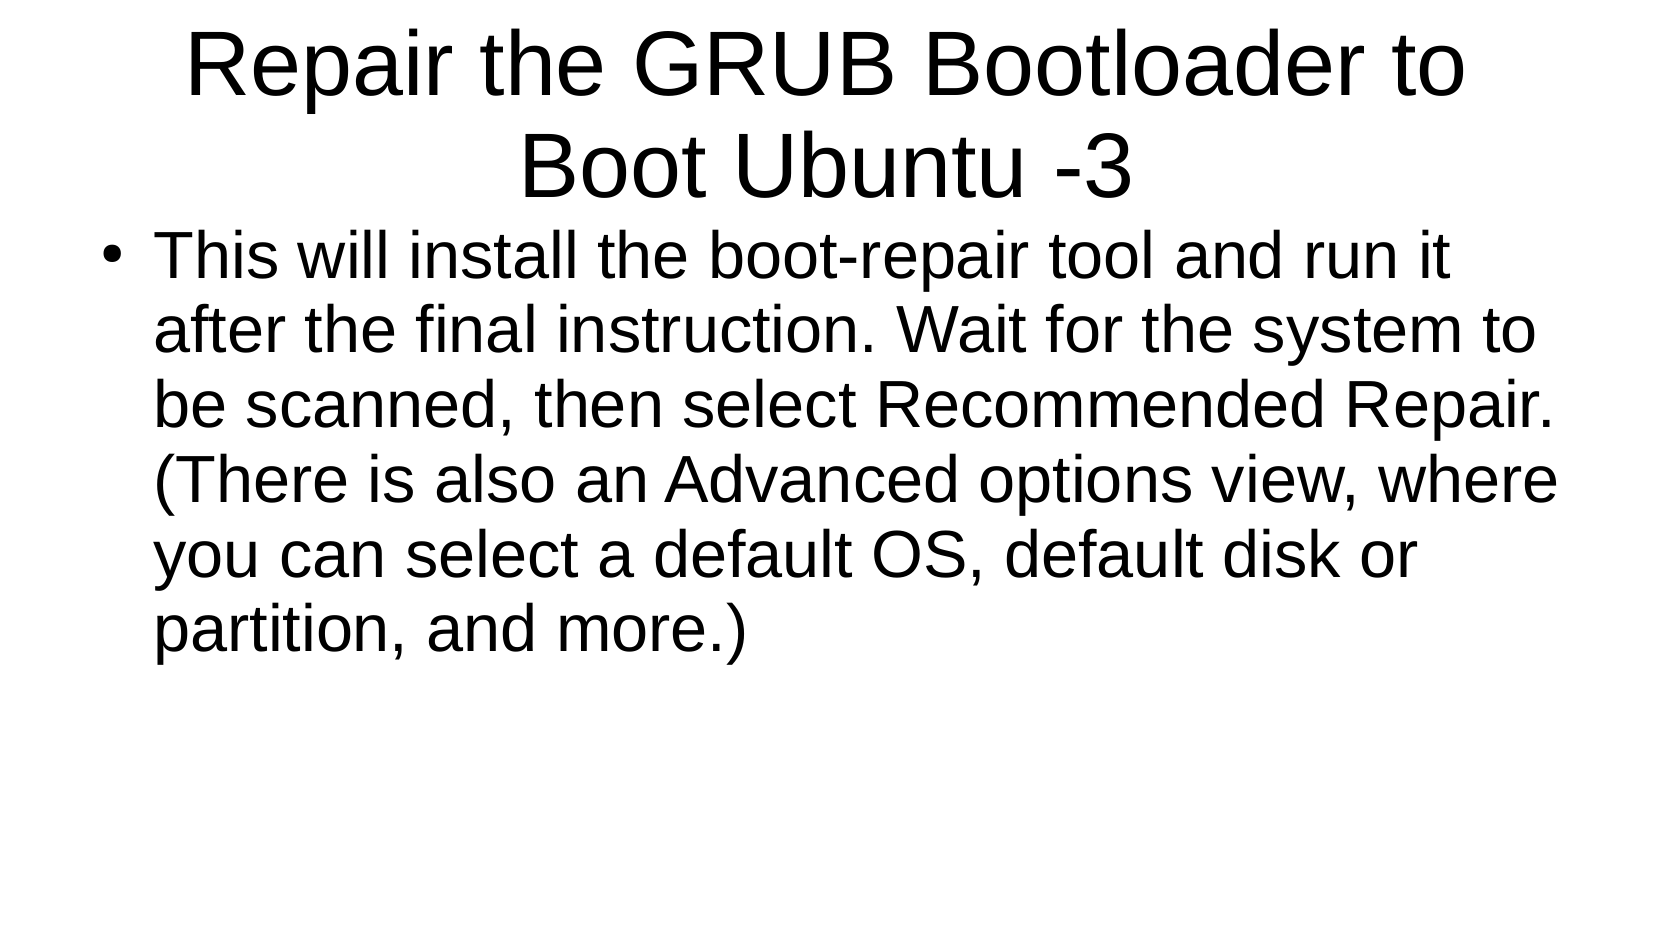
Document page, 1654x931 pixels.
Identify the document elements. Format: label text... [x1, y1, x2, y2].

list This will install the boot-repair tool and run it after the final instruction. Wait for the system to be scanned, then select Recommended Repair. (There is also an Advanced options view, where you can select a default OS, default disk or partition, and more.) [82, 217, 1571, 758]
title Repair the GRUB Bootloader to Boot Ubuntu -3 [82, 12, 1571, 217]
